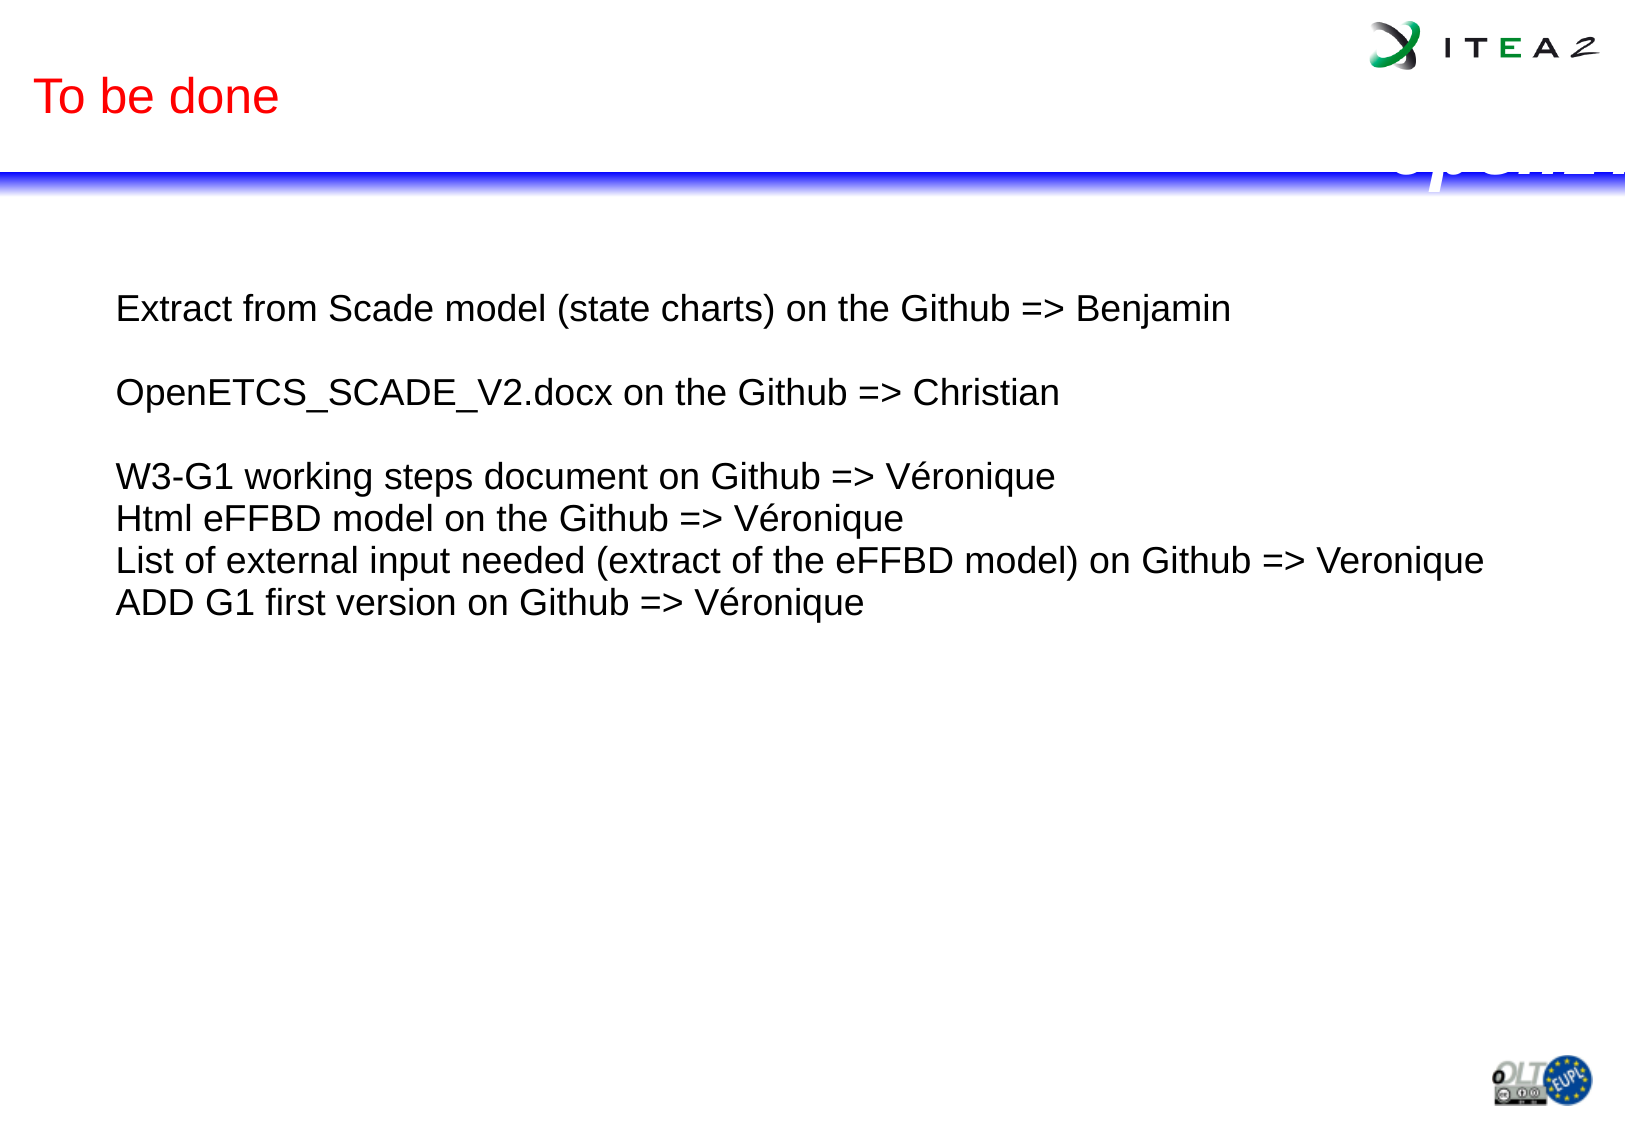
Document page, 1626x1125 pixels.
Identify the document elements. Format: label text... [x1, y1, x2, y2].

picture [1348, 21, 1625, 70]
title To be done [32, 43, 1341, 150]
picture [1492, 1055, 1593, 1106]
text_box Extract from Scade model (state charts) on the Github => Benjamin OpenETCS_SCADE_V2.docx on the Github => Christian W3-G1 working steps document on Github => Véronique Html eFFBD model on the Github => Véronique List of external input needed (extract of the eFFBD model) on Github => Veronique ADD G1 first version on Github => Véronique [100, 280, 1501, 758]
